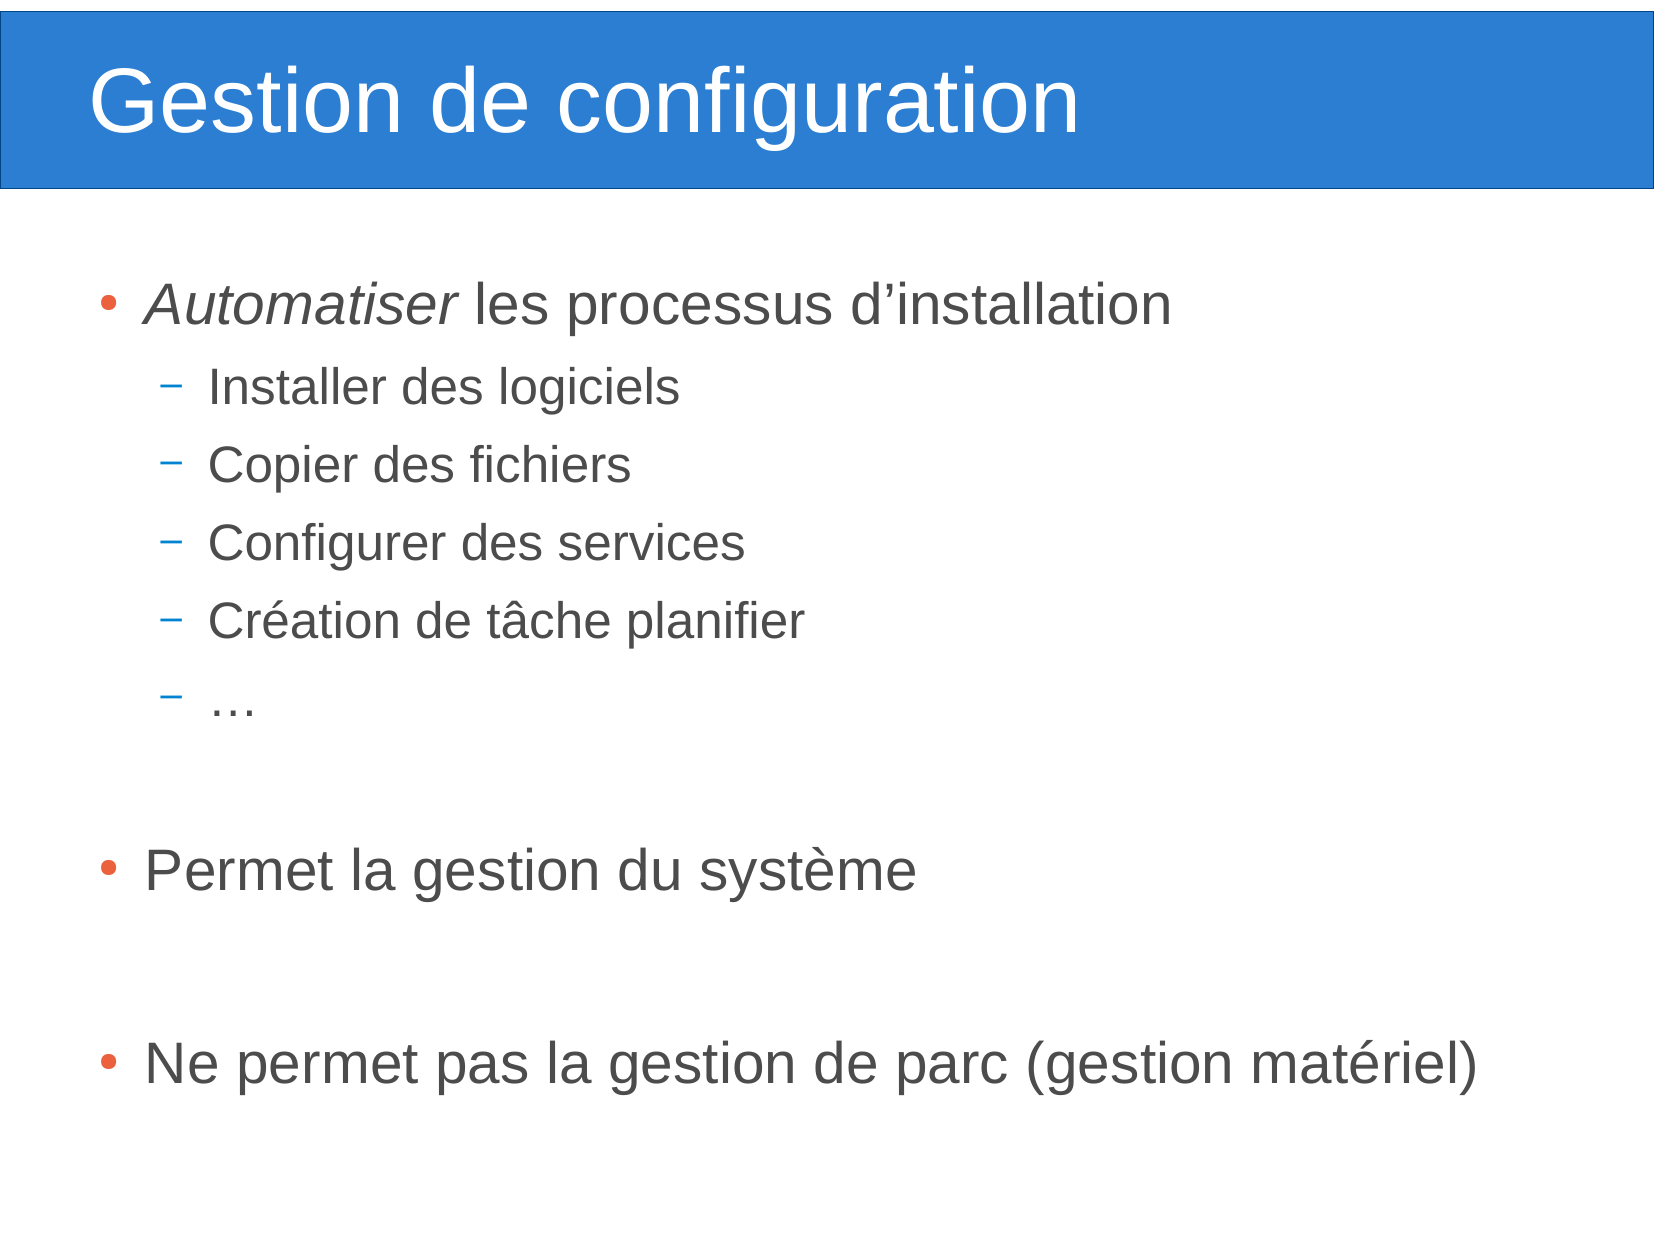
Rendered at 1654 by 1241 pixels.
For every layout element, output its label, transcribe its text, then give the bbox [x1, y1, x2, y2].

list Automatiser les processus d’installation Installer des logiciels Copier des fichiers Configurer des services Création de tâche planifier … Permet la gestion du système Ne permet pas la gestion de parc (gestion matériel) [82, 271, 1571, 1099]
title Gestion de configuration [0, 11, 1654, 189]
